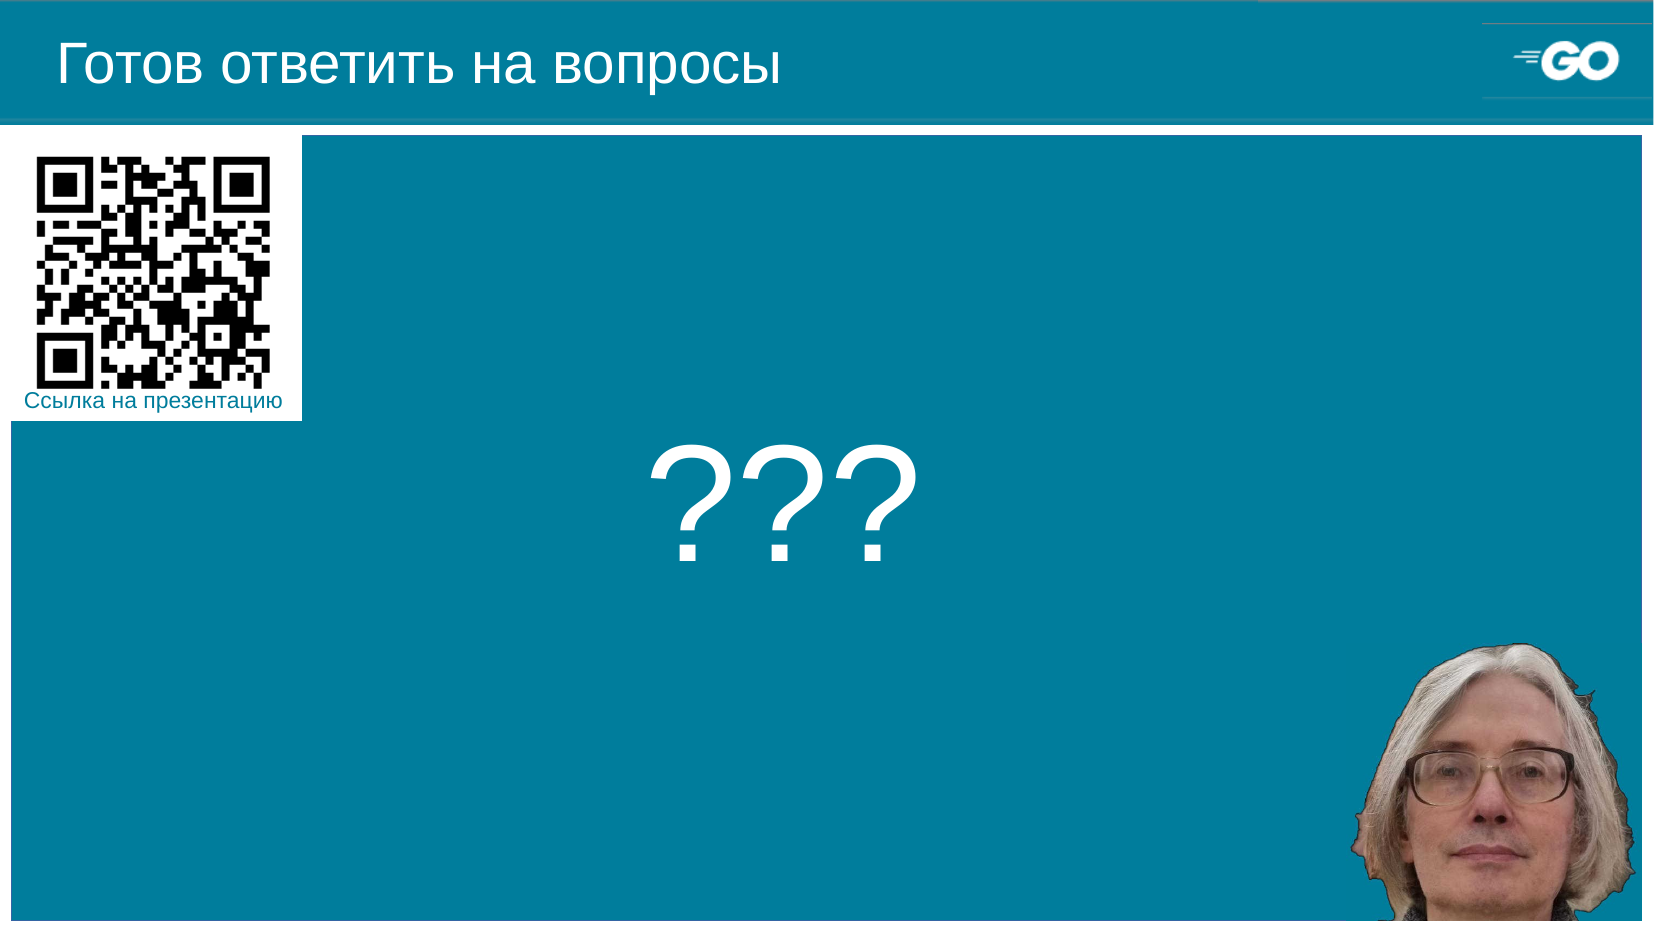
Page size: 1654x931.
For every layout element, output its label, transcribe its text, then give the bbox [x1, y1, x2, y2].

picture [1351, 644, 1636, 921]
picture [1542, 41, 1619, 81]
picture [5, 126, 302, 421]
text_box ??? [590, 403, 977, 605]
text_box Готов ответить на вопросы [41, 23, 1495, 104]
text_box [11, 135, 1642, 921]
